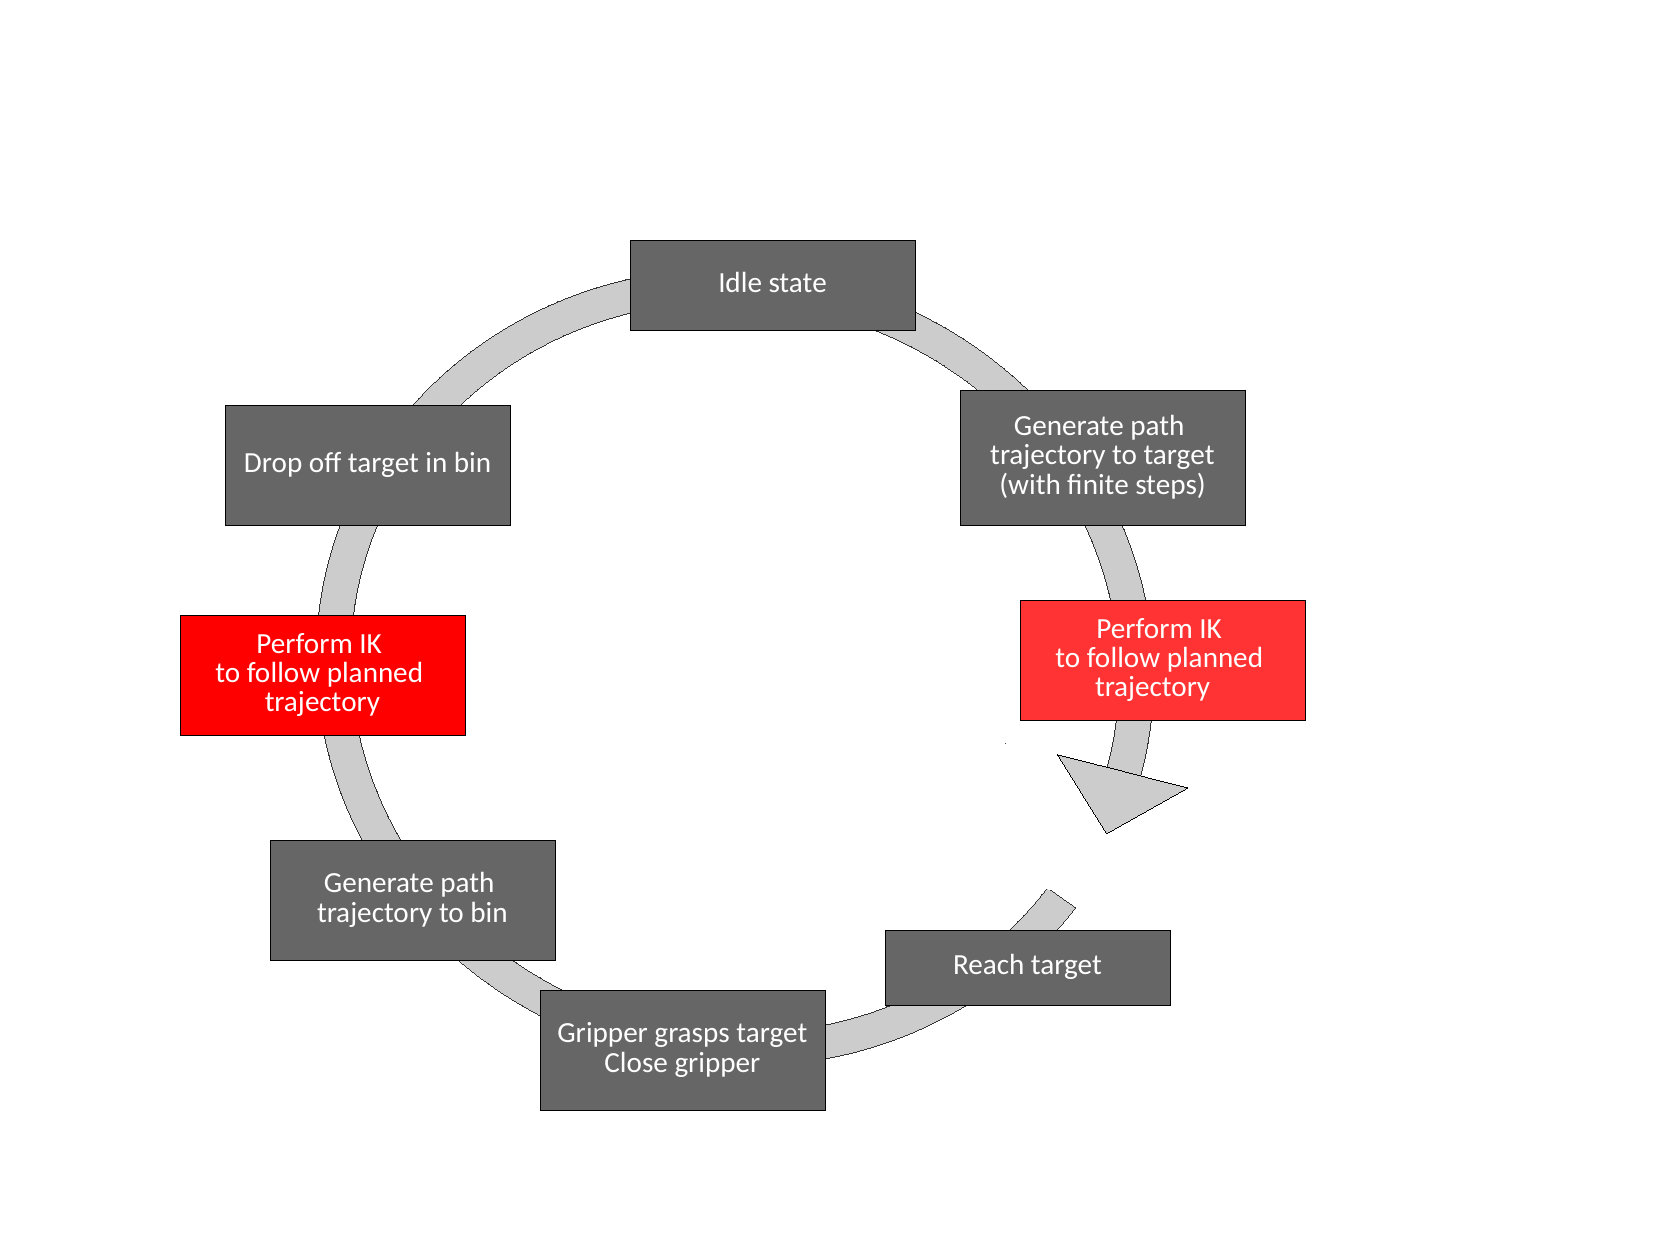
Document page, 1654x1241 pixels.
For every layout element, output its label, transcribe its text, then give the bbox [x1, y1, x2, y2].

text_box [324, 736, 401, 840]
text_box [876, 312, 1029, 390]
text_box Perform IK to follow planned trajectory [1020, 600, 1306, 721]
text_box [459, 961, 563, 1016]
text_box [826, 1006, 966, 1059]
text_box Perform IK to follow planned trajectory [180, 615, 466, 736]
text_box [412, 278, 630, 405]
text_box Reach target [885, 930, 1171, 1006]
text_box Gripper grasps target Close gripper [540, 990, 826, 1111]
text_box Generate path trajectory to bin [270, 840, 556, 961]
text_box [1085, 526, 1146, 600]
text_box Generate path trajectory to target (with finite steps) [960, 390, 1246, 526]
text_box [938, 721, 1260, 936]
text_box [318, 526, 378, 615]
text_box Idle state [630, 240, 916, 331]
text_box Drop off target in bin [225, 405, 511, 526]
